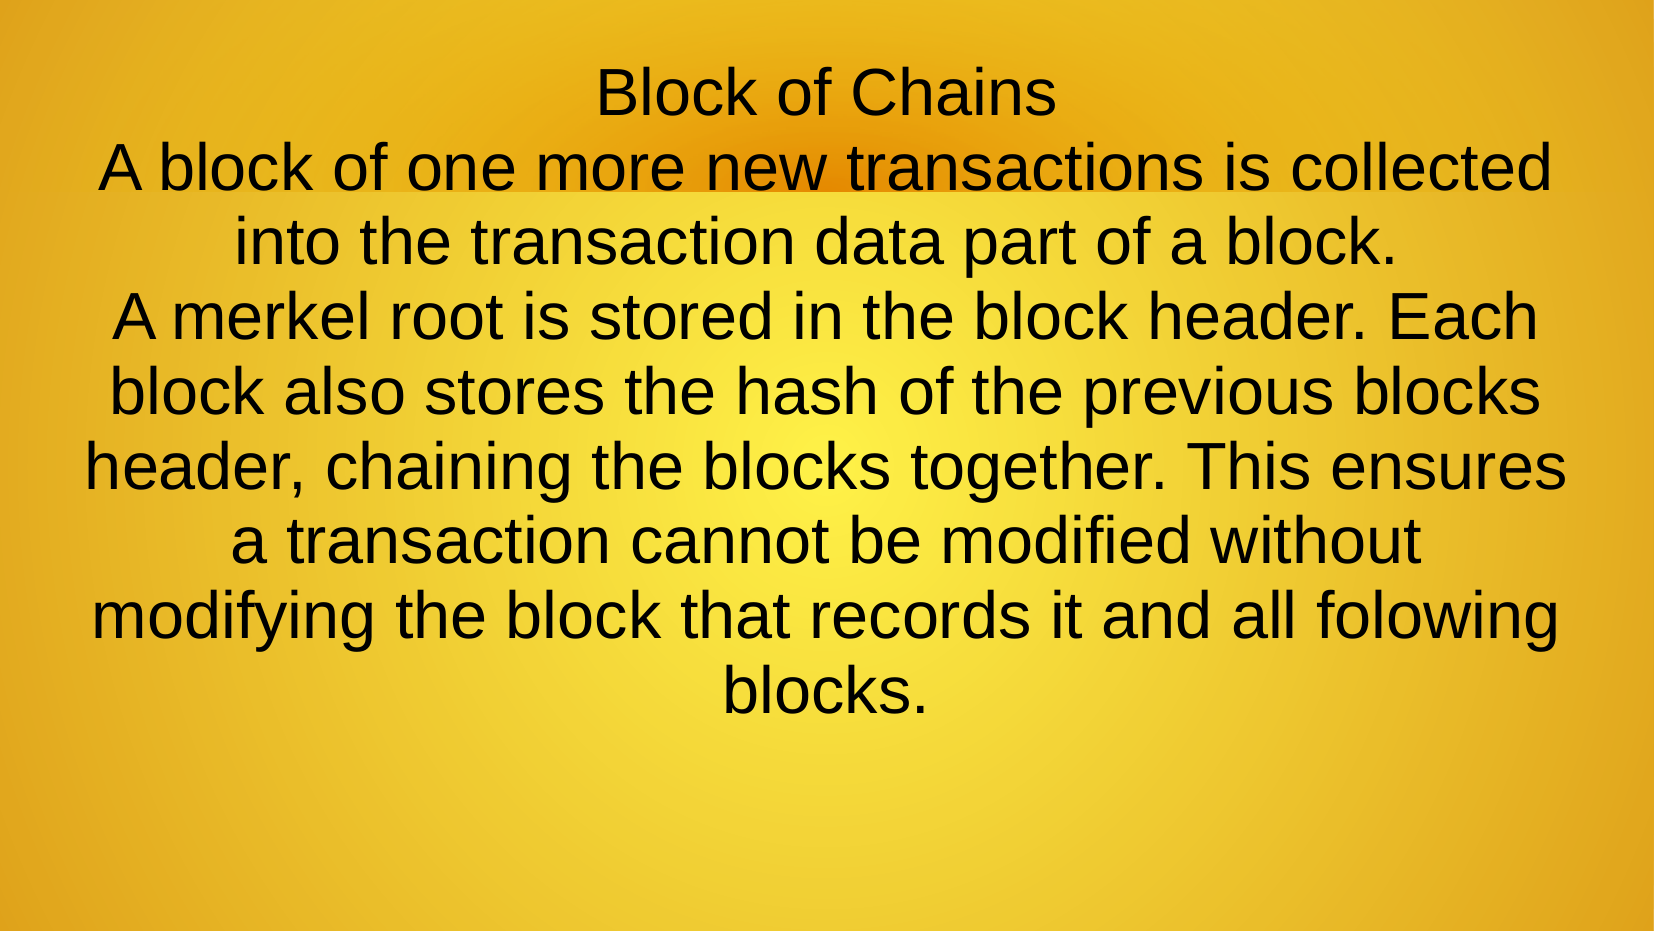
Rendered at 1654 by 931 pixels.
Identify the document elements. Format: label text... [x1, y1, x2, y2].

subtitle Block of Chains A block of one more new transactions is collected into the transaction data part of a block. A merkel root is stored in the block header. Each block also stores the hash of the previous blocks header, chaining the blocks together. This ensures a transaction cannot be modified without modifying the block that records it and all folowing blocks. [82, 35, 1571, 748]
